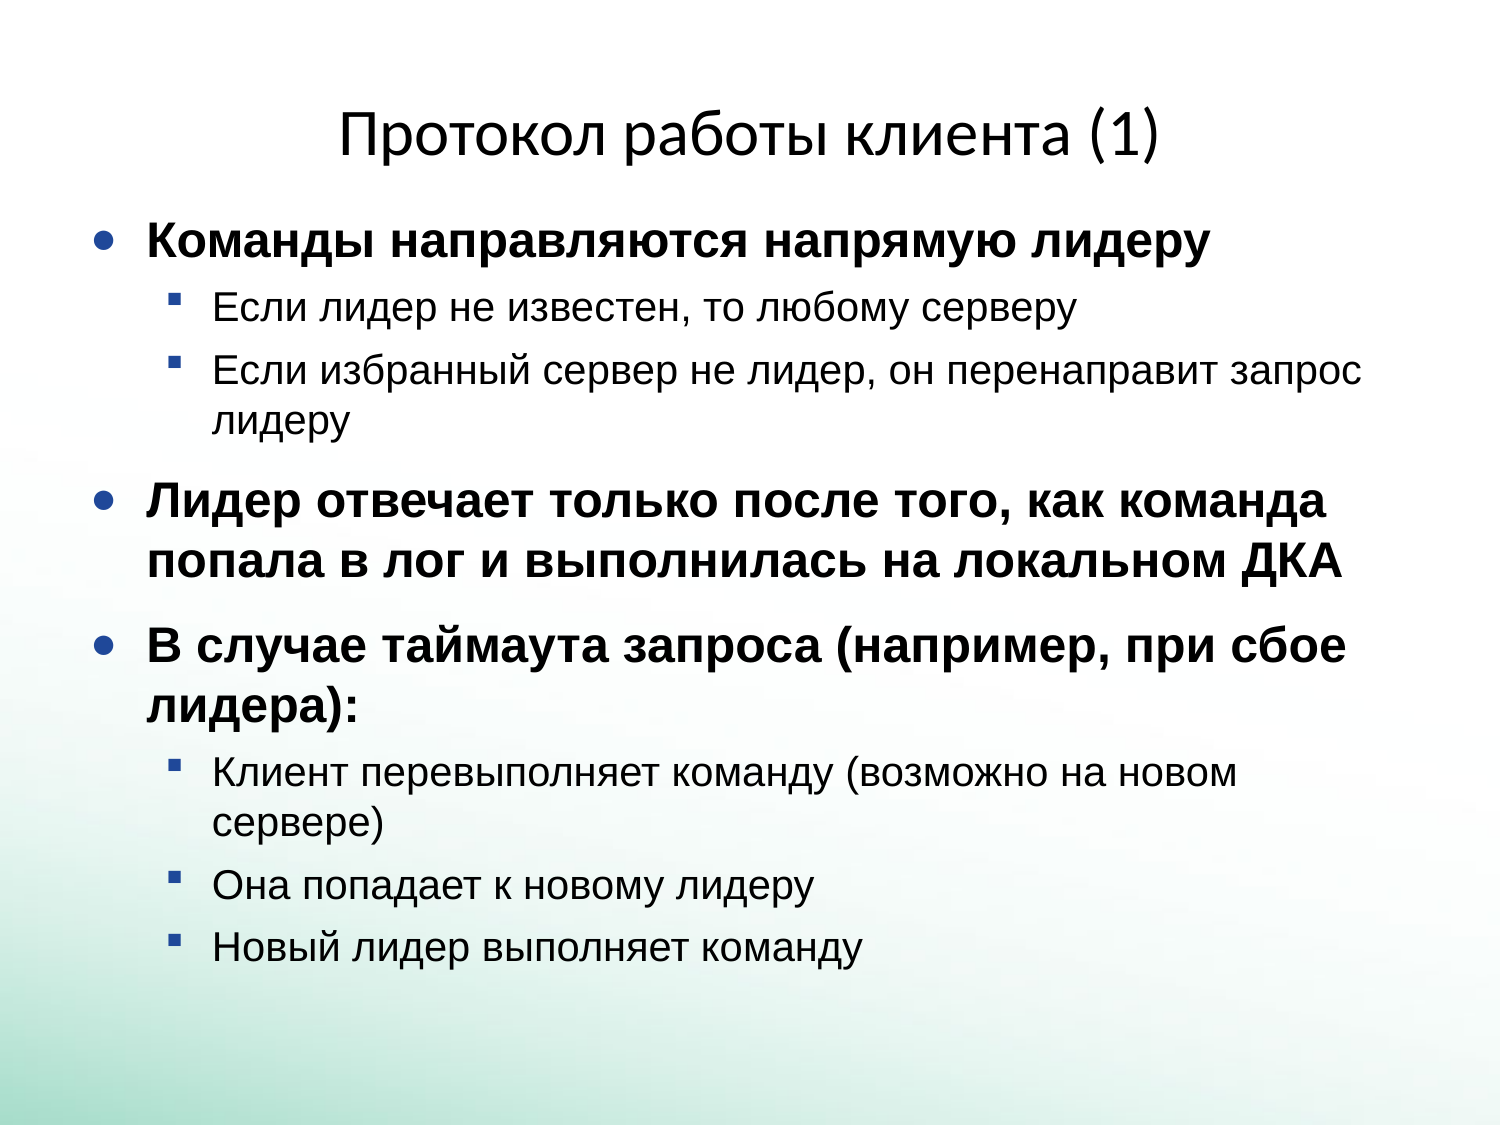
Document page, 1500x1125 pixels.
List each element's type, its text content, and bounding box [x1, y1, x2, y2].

list Команды направляются напрямую лидеру Если лидер не известен, то любому серверу Если избранный сервер не лидер, он перенаправит запрос лидеру Лидер отвечает только после того, как команда попала в лог и выполнилась на локальном ДКА В случае таймаута запроса (например, при сбое лидера): Клиент перевыполняет команду (возможно на новом сервере) Она попадает к новому лидеру Новый лидер выполняет команду [75, 233, 1425, 1005]
title Протокол работы клиента (1) [75, 45, 1426, 233]
picture [0, 0, 1500, 1125]
